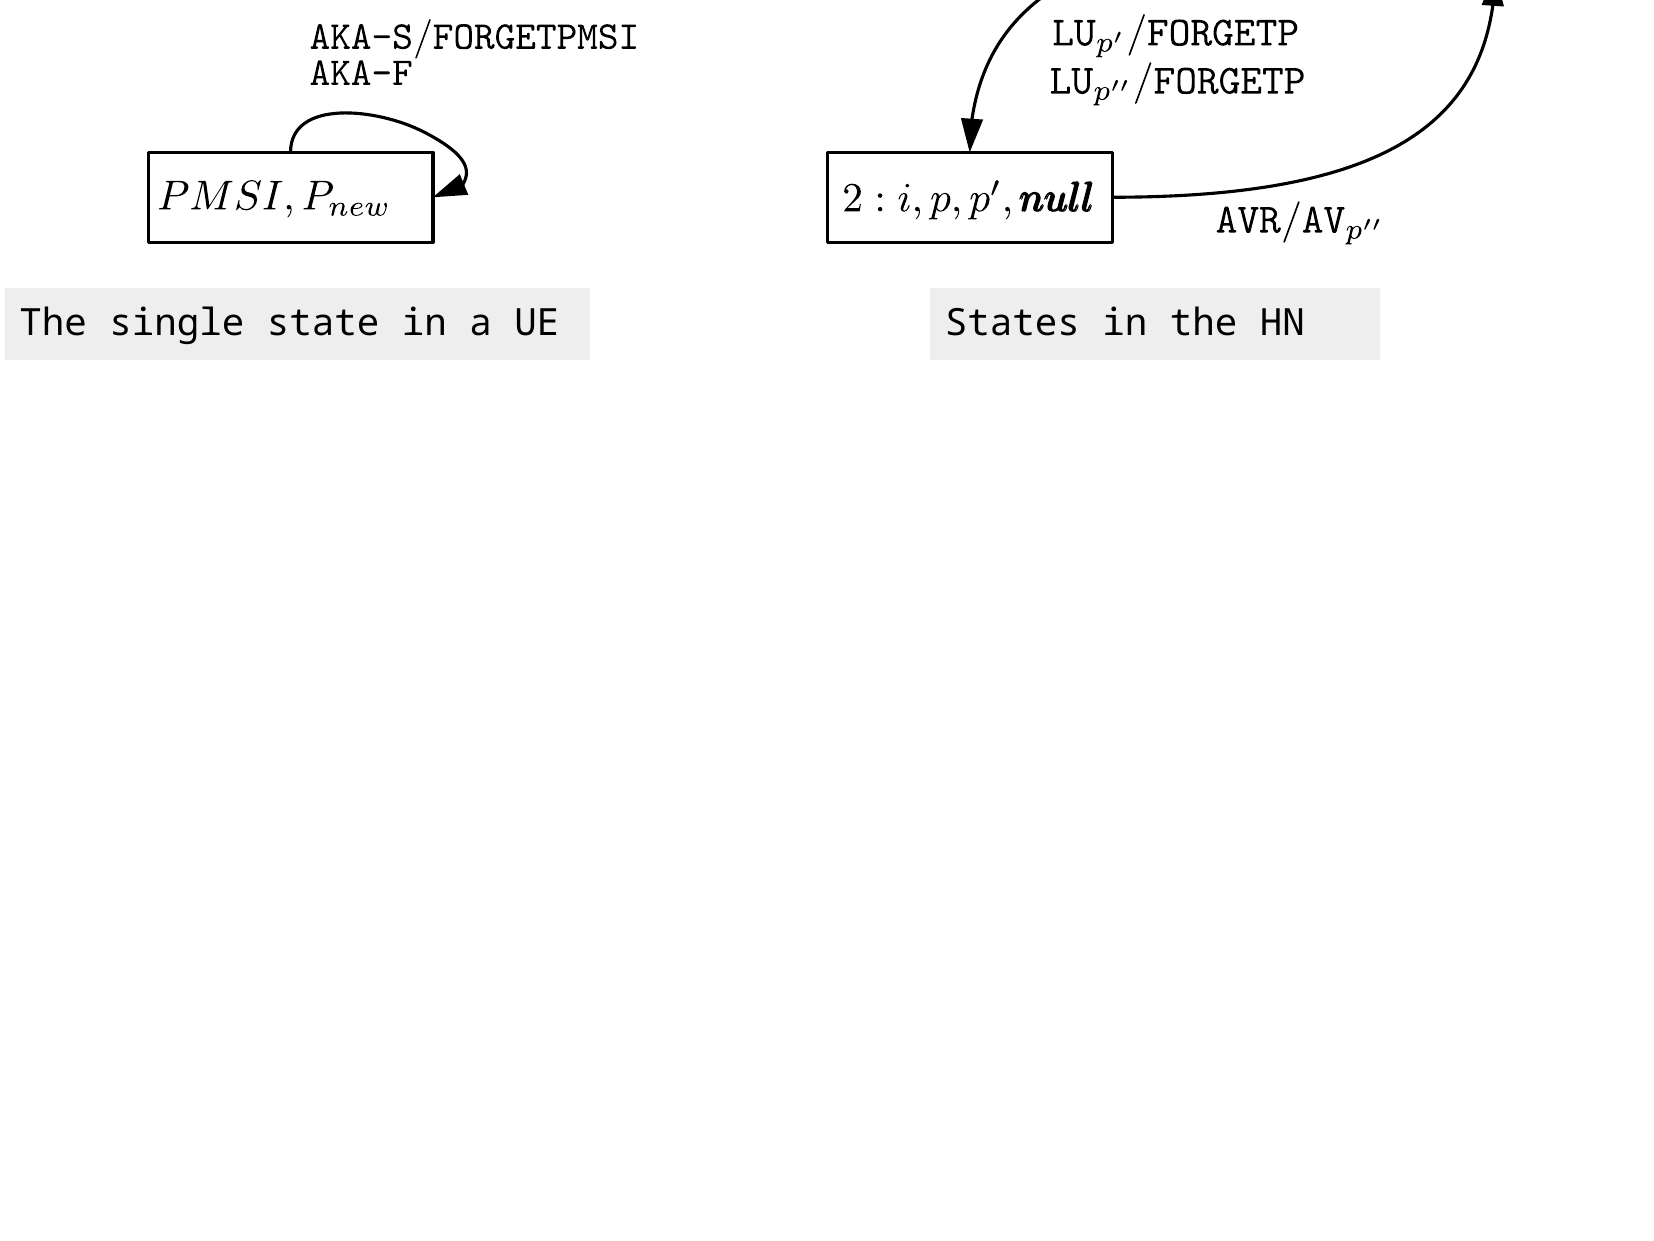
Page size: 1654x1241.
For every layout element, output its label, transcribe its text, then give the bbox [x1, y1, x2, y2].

text_box States in the HN [930, 288, 1381, 361]
text_box [148, 152, 433, 243]
text_box [1052, 14, 1299, 58]
text_box The single state in a UE [4, 288, 590, 361]
text_box [827, 152, 1113, 243]
text_box [309, 19, 640, 59]
text_box [1049, 62, 1306, 106]
text_box [1215, 201, 1381, 245]
text_box [309, 60, 413, 86]
